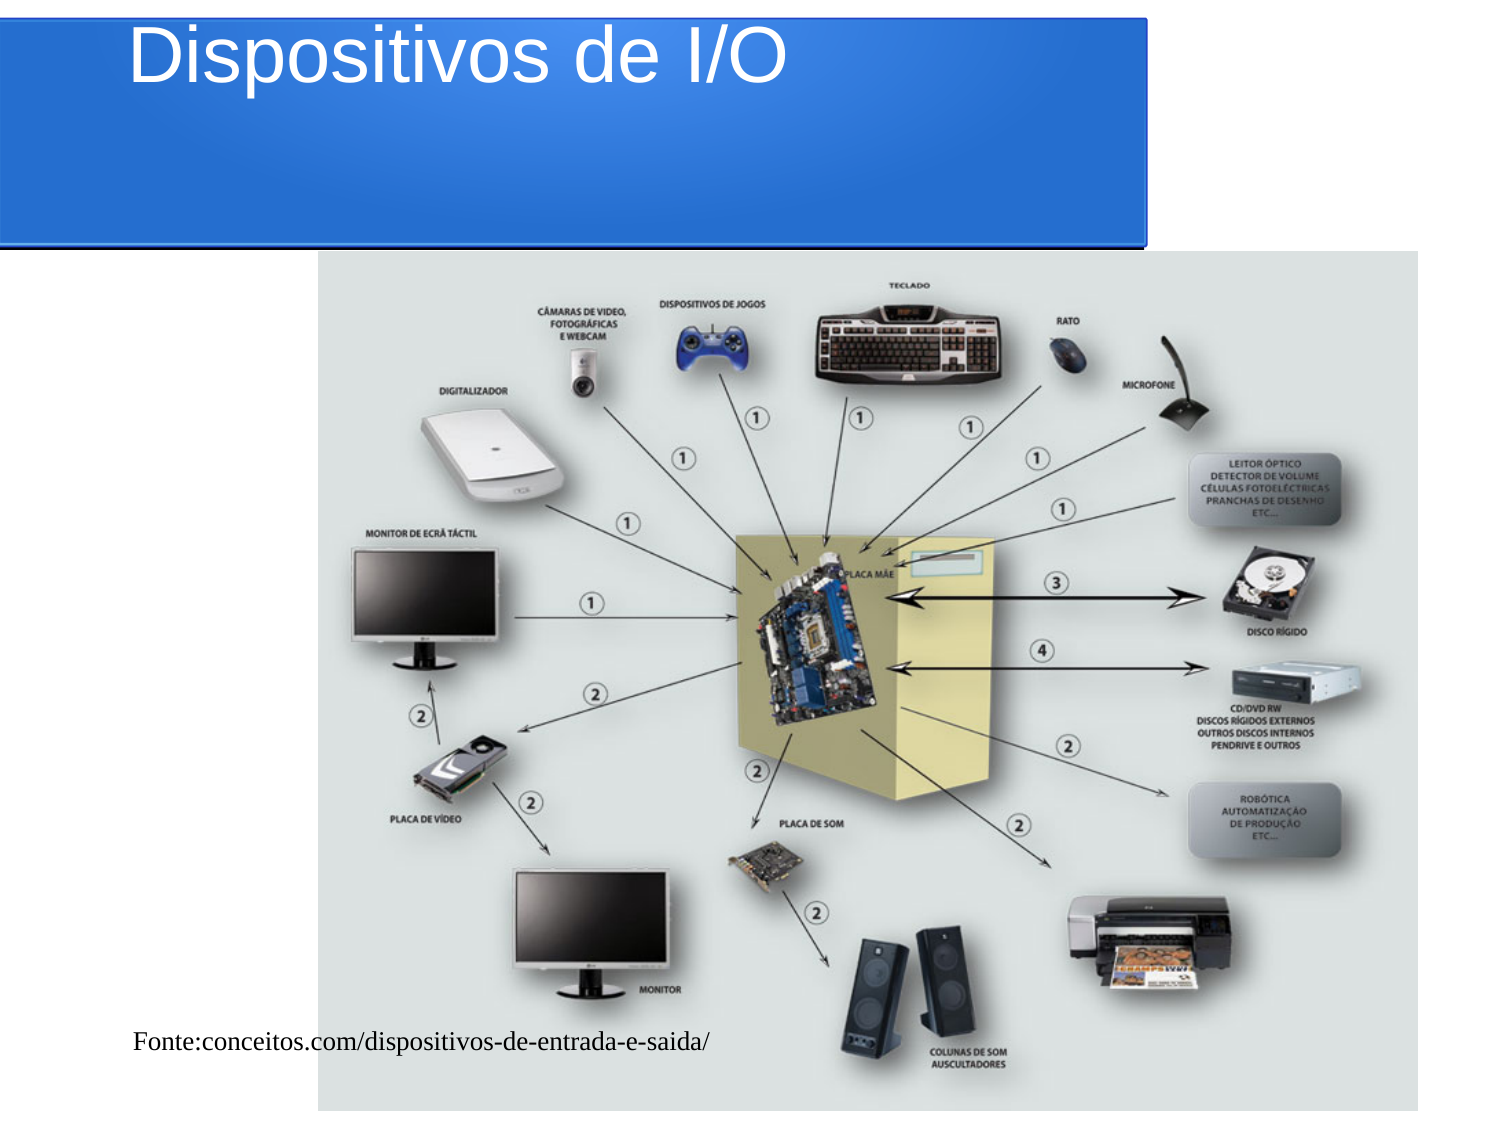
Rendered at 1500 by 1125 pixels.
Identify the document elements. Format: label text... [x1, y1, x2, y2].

text_box Fonte:conceitos.com/dispositivos-de-entrada-e-saida/ [118, 1015, 1335, 1064]
picture [318, 251, 1418, 1111]
title Dispositivos de I/O [112, 0, 1388, 178]
